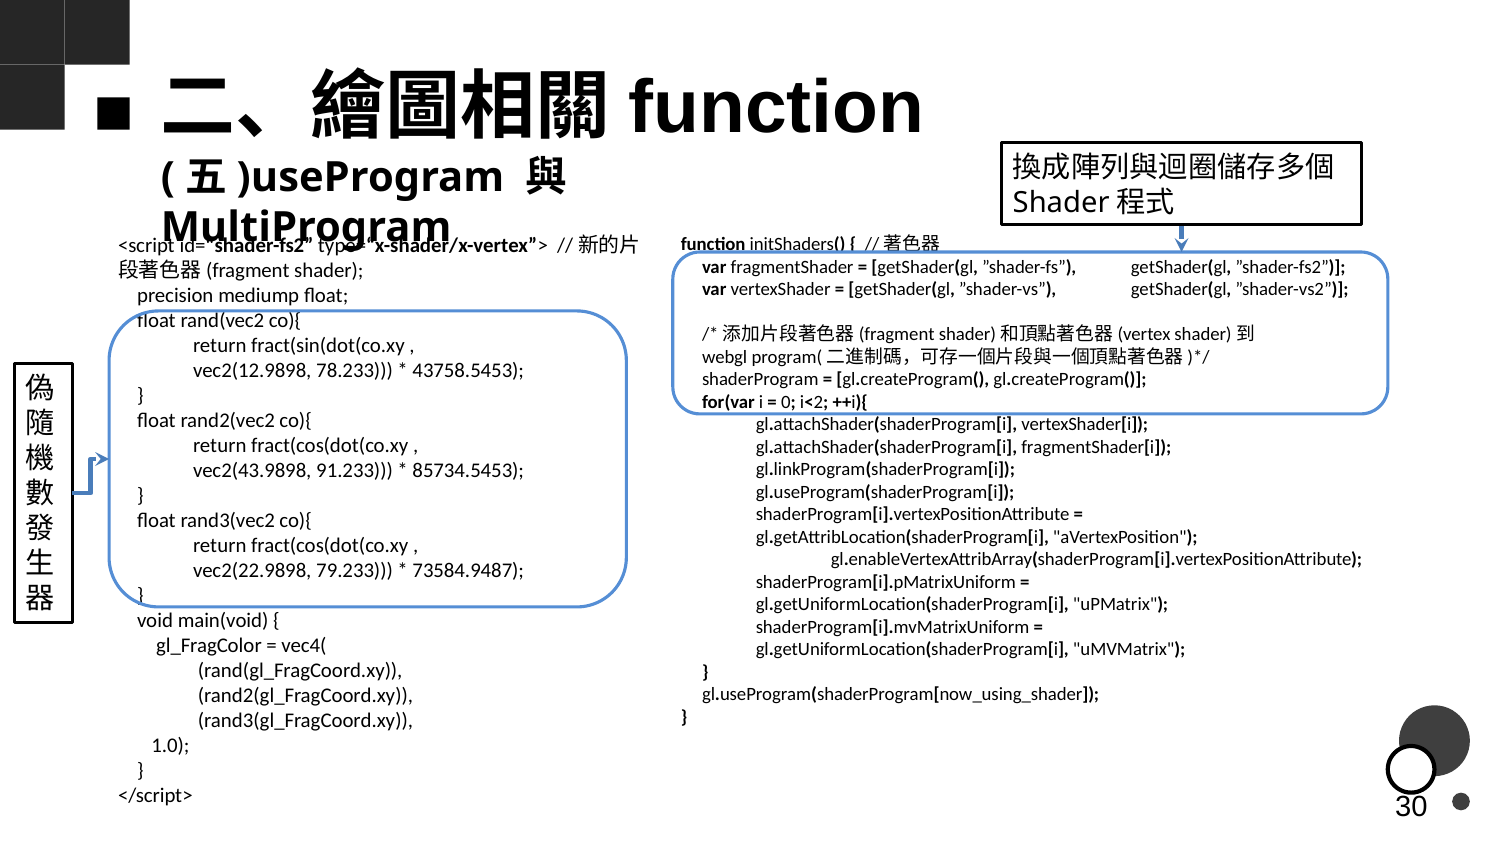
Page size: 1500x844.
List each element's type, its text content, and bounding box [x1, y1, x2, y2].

text_box function initShaders() { //著色器 var fragmentShader = [getShader(gl, ”shader-fs”), getShader(gl, ”shader-fs2”)]; var vertexShader = [getShader(gl, ”shader-vs”), getShader(gl, ”shader-vs2”)]; /*添加片段著色器(fragment shader)和頂點著色器(vertex shader)到 webgl program(二進制碼，可存一個片段與一個頂點著色器)*/ shaderProgram = [gl.createProgram(), gl.createProgram()]; for(var i = 0; i<2; ++i){ gl.attachShader(shaderProgram[i], vertexShader[i]); gl.attachShader(shaderProgram[i], fragmentShader[i]); gl.linkProgram(shaderProgram[i]); gl.useProgram(shaderProgram[i]); shaderProgram[i].vertexPositionAttribute = gl.getAttribLocation(shaderProgram[i], "aVertexPosition"); gl.enableVertexAttribArray(shaderProgram[i].vertexPositionAttribute); shaderProgram[i].pMatrixUniform = gl.getUniformLocation(shaderProgram[i], "uPMatrix"); shaderProgram[i].mvMatrixUniform = gl.getUniformLocation(shaderProgram[i], "uMVMatrix"); } gl.useProgram(shaderProgram[now_using_shader]); } [669, 226, 1397, 762]
text_box [0, 0, 130, 130]
title 二、繪圖相關function [145, 32, 951, 173]
text_box 換成陣列與迴圈儲存多個Shader程式 [1001, 142, 1362, 225]
text_box [1452, 792, 1470, 811]
list <script id="shader-fs2” type=“x-shader/x-vertex”> //新的片段著色器(fragment shader); precision mediump float; float rand(vec2 co){ return fract(sin(dot(co.xy , vec2(12.9898, 78.233))) * 43758.5453); } float rand2(vec2 co){ return fract(cos(dot(co.xy , vec2(43.9898, 91.233))) * 85734.5453); } float rand3(vec2 co){ return fract(cos(dot(co.xy , vec2(22.9898, 79.233))) * 73584.9487); } void main(void) { gl_FragColor = vec4( (rand(gl_FragCoord.xy)), (rand2(gl_FragCoord.xy)), (rand3(gl_FragCoord.xy)), 1.0); } </script> [111, 313, 624, 605]
text_box (五)useProgram 與 MultiProgram [145, 142, 870, 209]
slide_number <number> [1092, 782, 1443, 827]
text_box [1387, 705, 1470, 782]
text_box 偽隨機數發生器 [14, 363, 73, 623]
list <script id="shader-fs2” type=“x-shader/x-vertex”> //新的片段著色器(fragment shader); precision mediump float; float rand(vec2 co){ return fract(sin(dot(co.xy , vec2(12.9898, 78.233))) * 43758.5453); } float rand2(vec2 co){ return fract(cos(dot(co.xy , vec2(43.9898, 91.233))) * 85734.5453); } float rand3(vec2 co){ return fract(cos(dot(co.xy , vec2(22.9898, 79.233))) * 73584.9487); } void main(void) { gl_FragColor = vec4( (rand(gl_FragCoord.xy)), (rand2(gl_FragCoord.xy)), (rand3(gl_FragCoord.xy)), 1.0); } </script> [103, 224, 670, 760]
text_box [97, 97, 130, 130]
